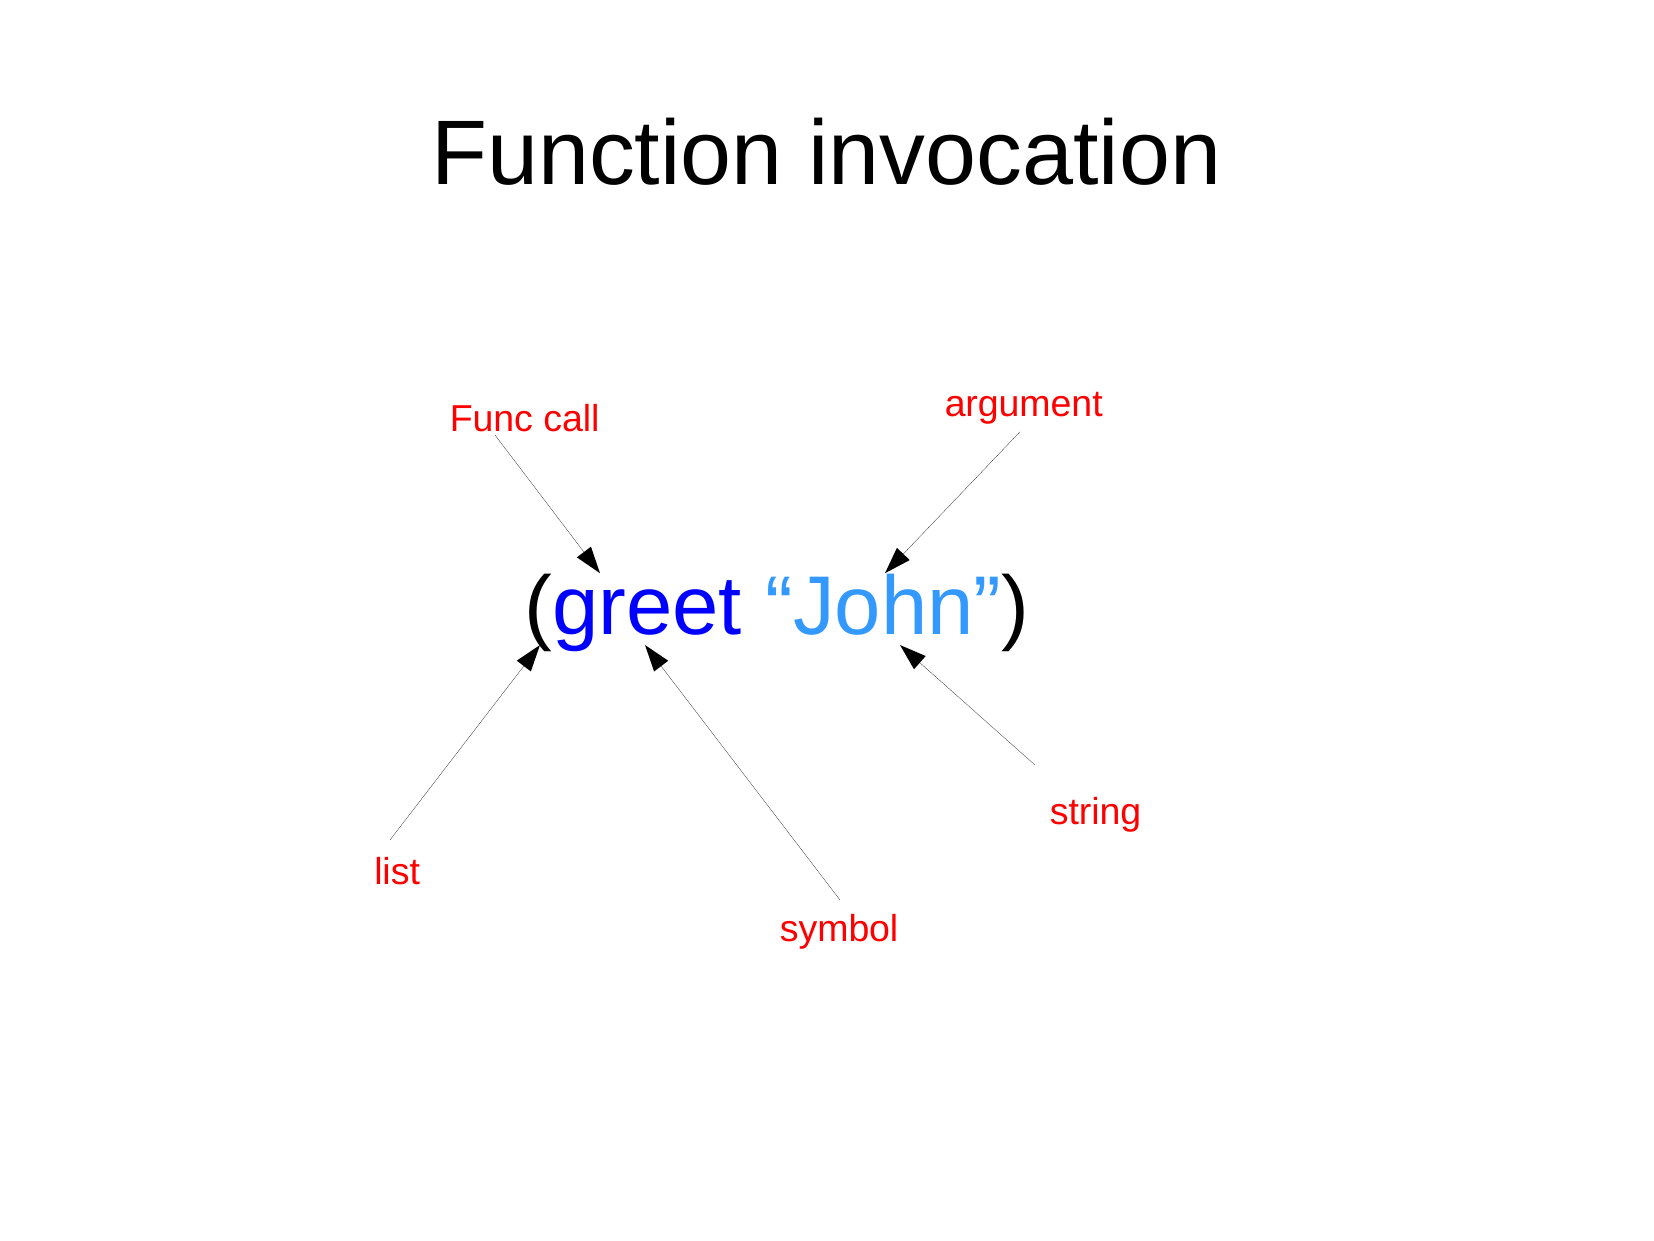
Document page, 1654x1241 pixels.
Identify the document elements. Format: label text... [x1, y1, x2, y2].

text_box Func call [435, 390, 615, 447]
text_box (greet “John”) [510, 552, 1045, 661]
title Function invocation [82, 49, 1571, 257]
text_box argument [930, 375, 1118, 432]
list [82, 290, 1571, 1010]
text_box list [359, 843, 436, 901]
text_box symbol [765, 900, 914, 957]
text_box string [1035, 783, 1157, 841]
